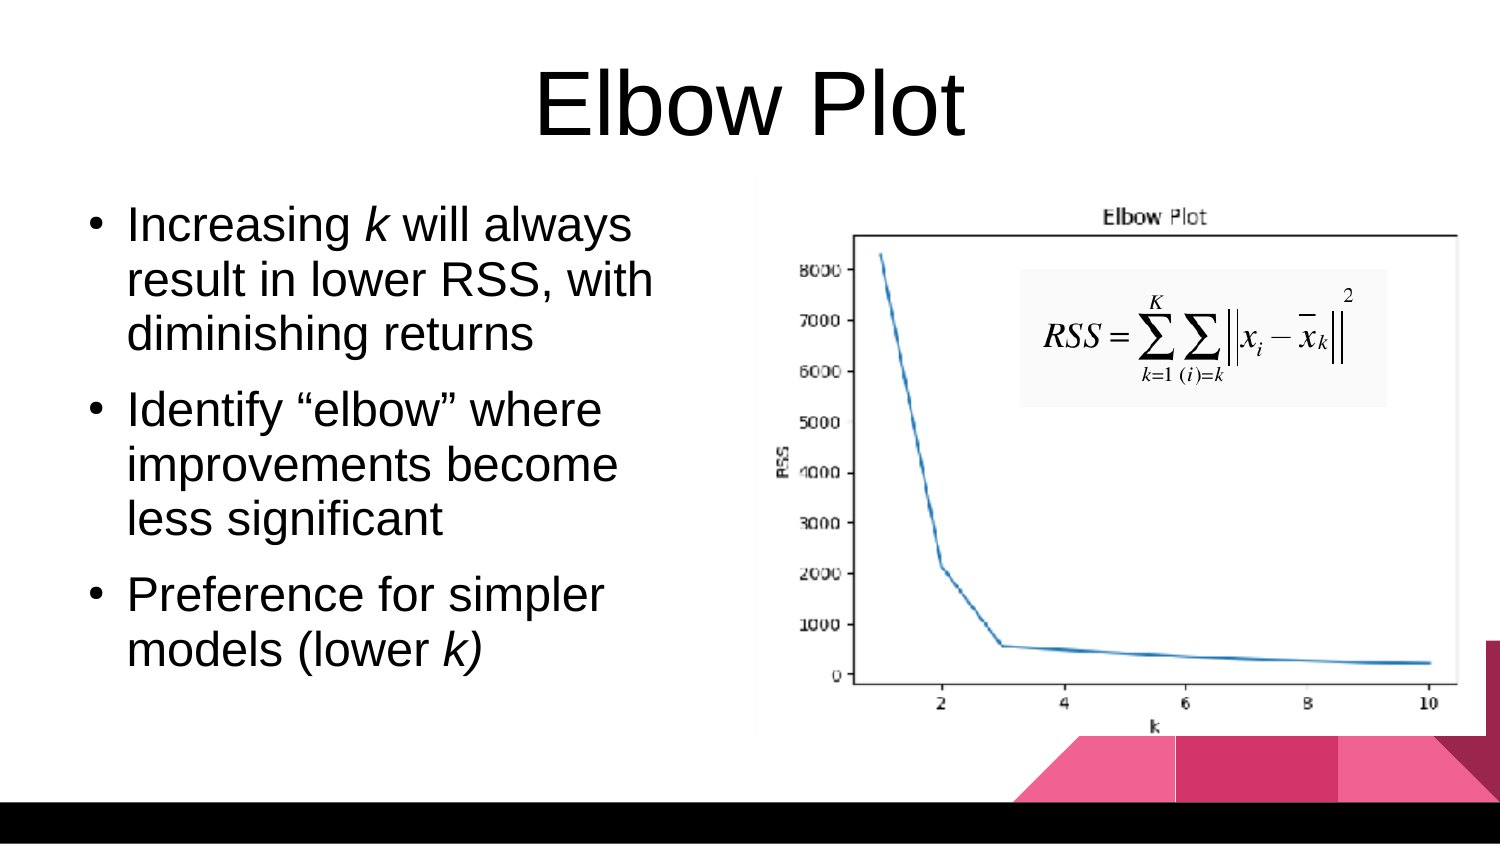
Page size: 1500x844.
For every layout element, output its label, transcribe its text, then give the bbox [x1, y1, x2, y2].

title Elbow Plot [75, 33, 1425, 175]
list Increasing k will always result in lower RSS, with diminishing returns Identify “elbow” where improvements become less significant Preference for simpler models (lower k) [75, 197, 691, 687]
picture [755, 174, 1486, 737]
